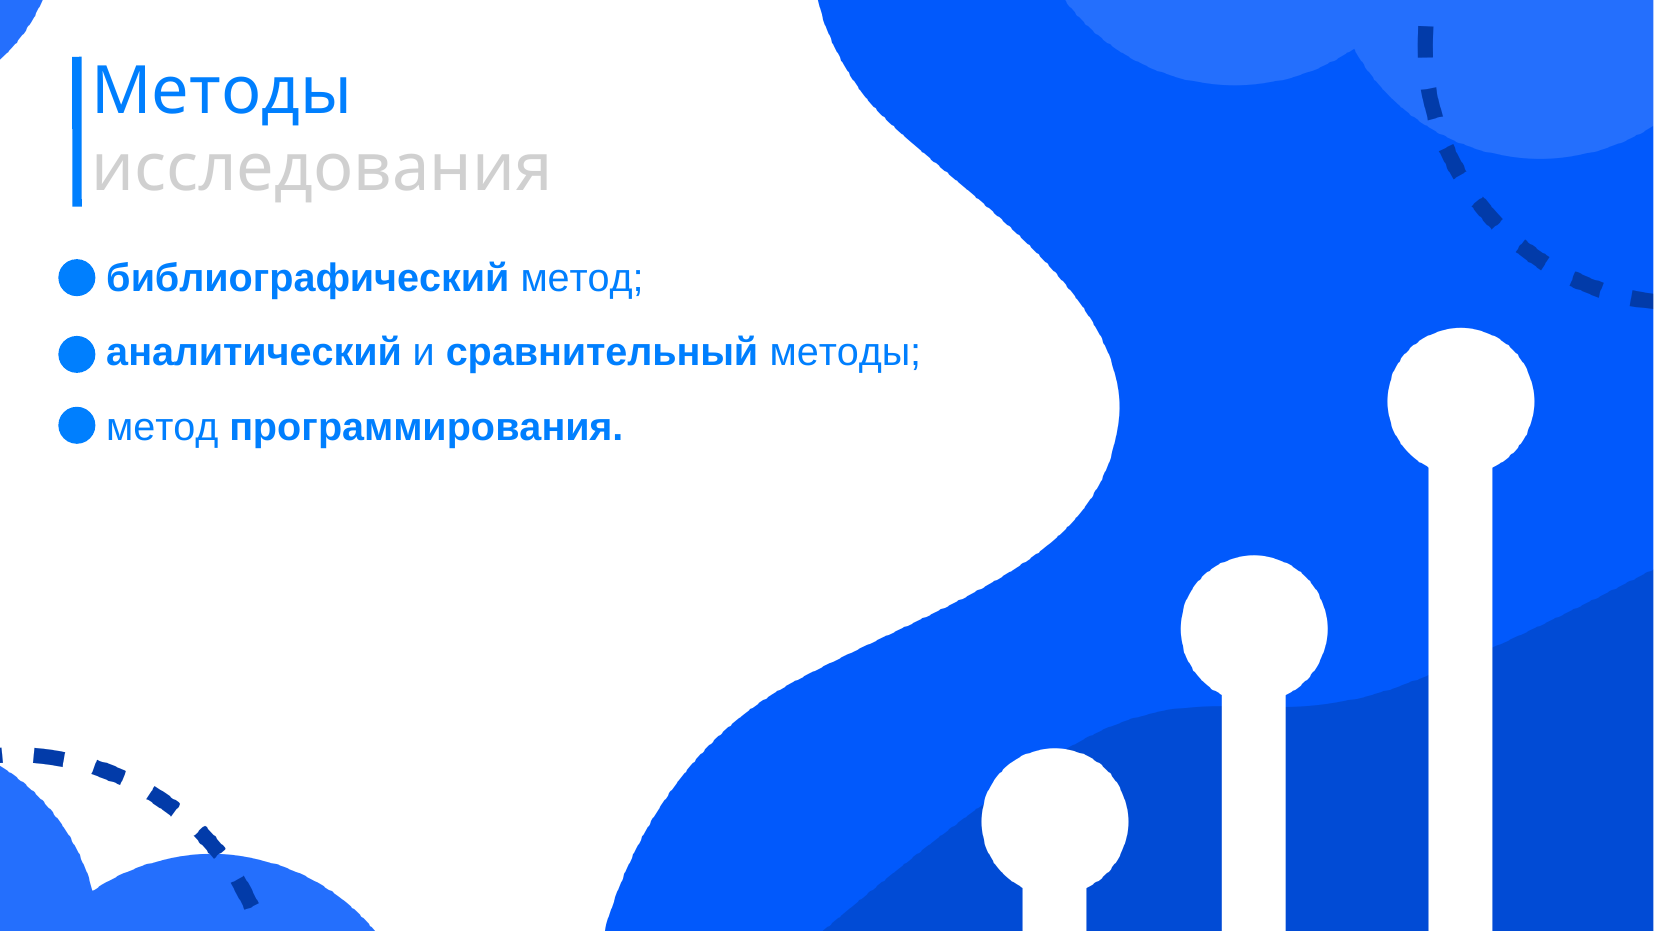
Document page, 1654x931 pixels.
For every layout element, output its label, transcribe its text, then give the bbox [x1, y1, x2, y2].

text_box библиографический метод; аналитический и сравнительный методы; метод программирования. [106, 164, 963, 502]
text_box [59, 407, 95, 444]
text_box [59, 259, 95, 296]
picture [0, 0, 1654, 931]
text_box Методы исследования [76, 46, 646, 213]
text_box [59, 336, 95, 373]
